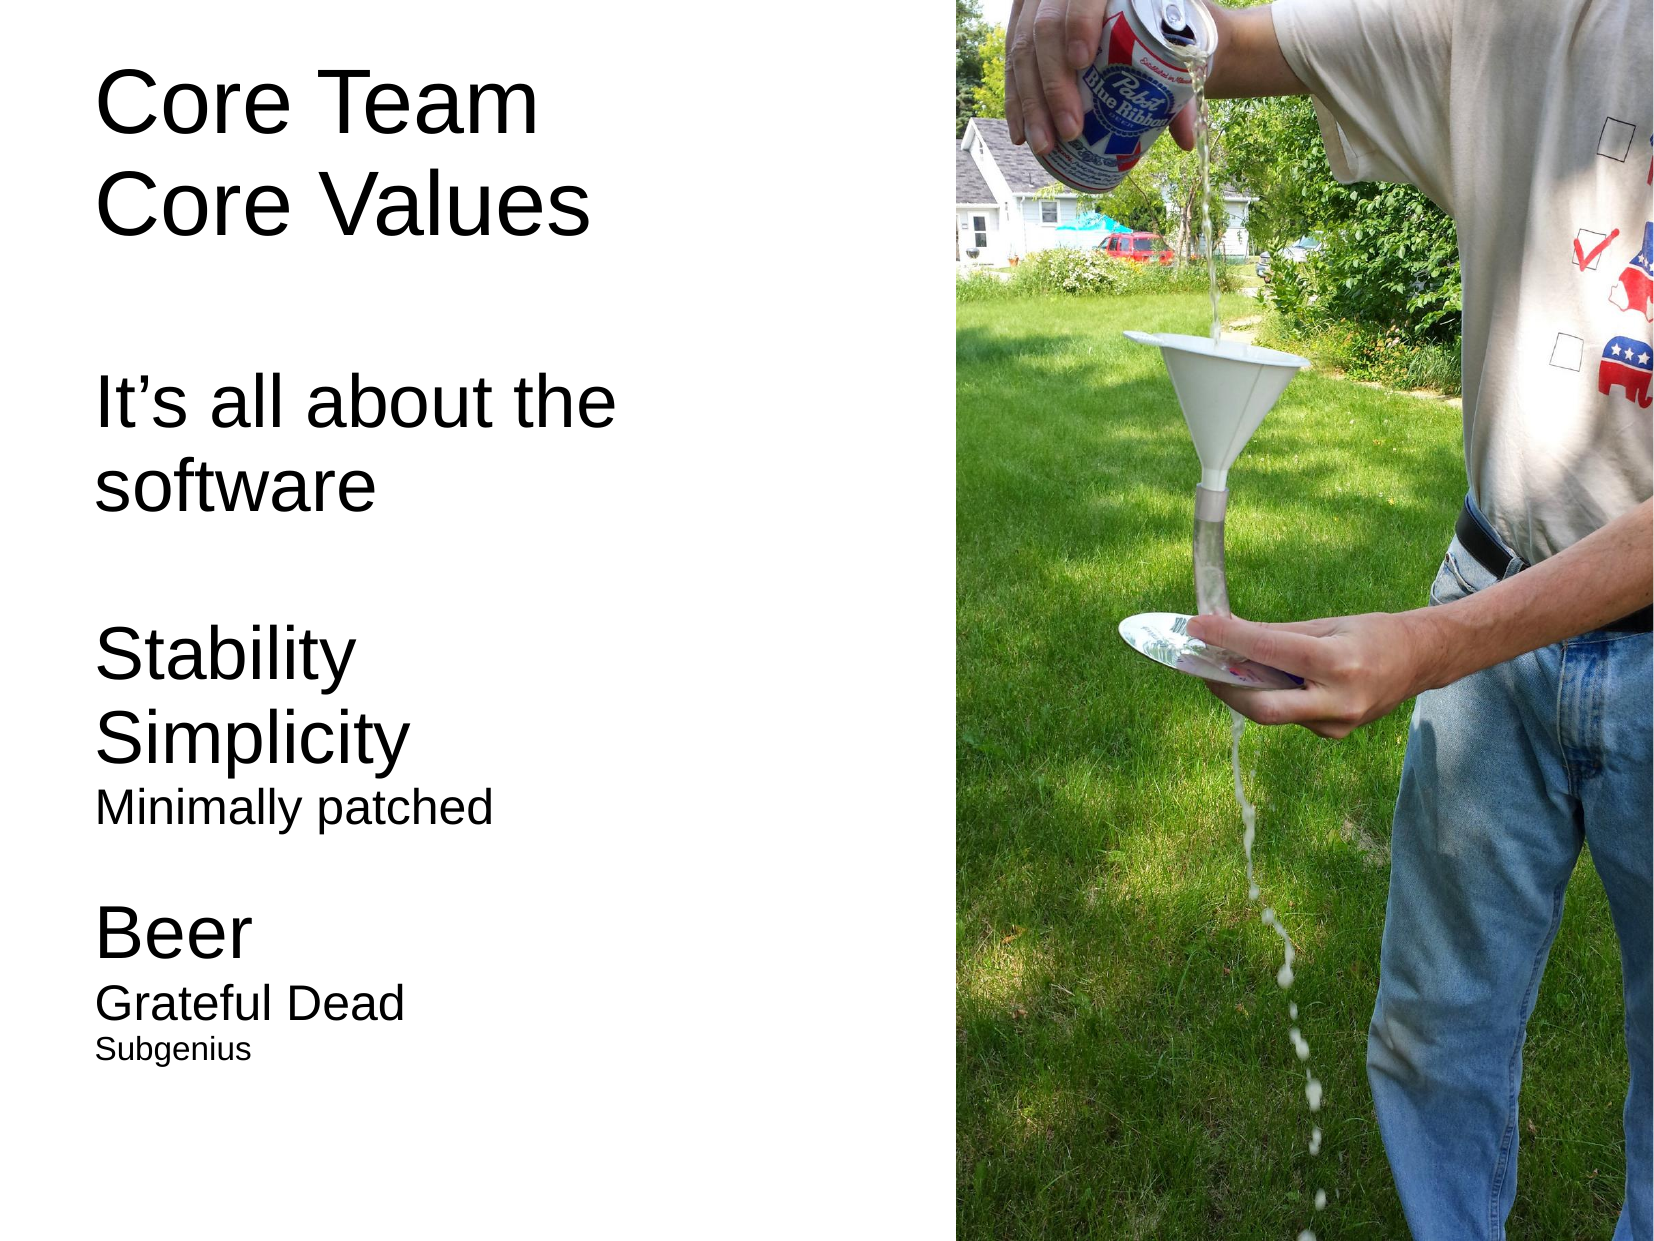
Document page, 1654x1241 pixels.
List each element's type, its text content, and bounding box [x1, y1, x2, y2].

title Core Team Core Values [94, 49, 956, 257]
picture [956, 0, 1654, 1241]
text_box It’s all about the software Stability Simplicity Minimally patched Beer Grateful Dead Subgenius [94, 359, 934, 1068]
